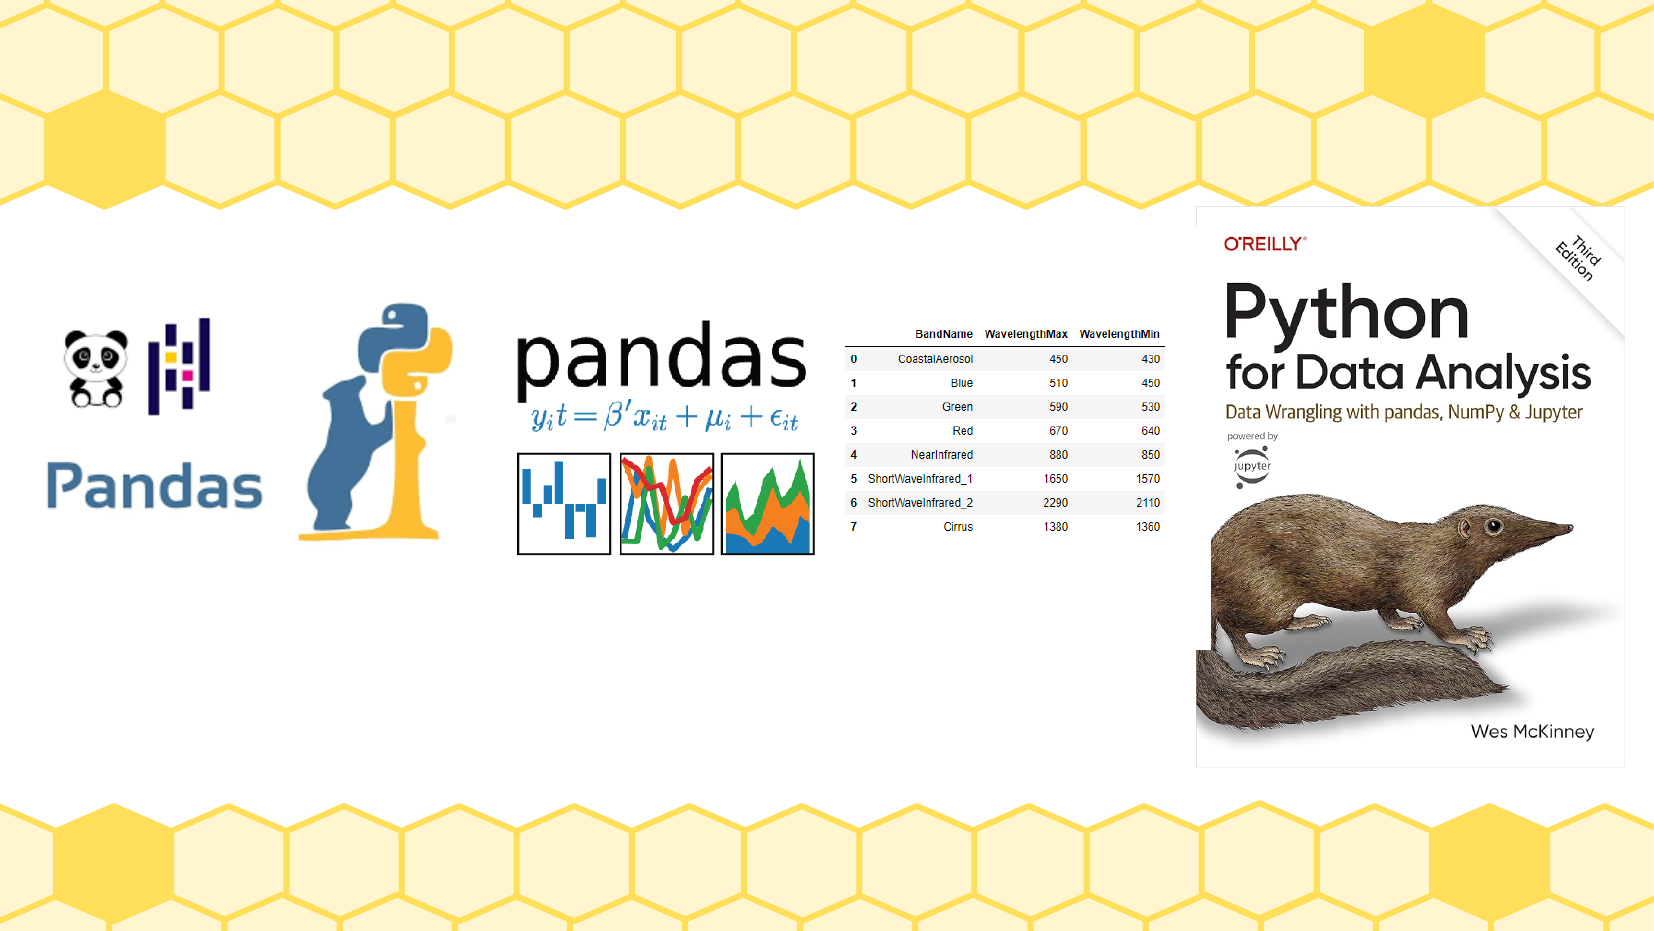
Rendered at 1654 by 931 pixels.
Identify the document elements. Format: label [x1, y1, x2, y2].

picture [28, 206, 1625, 768]
